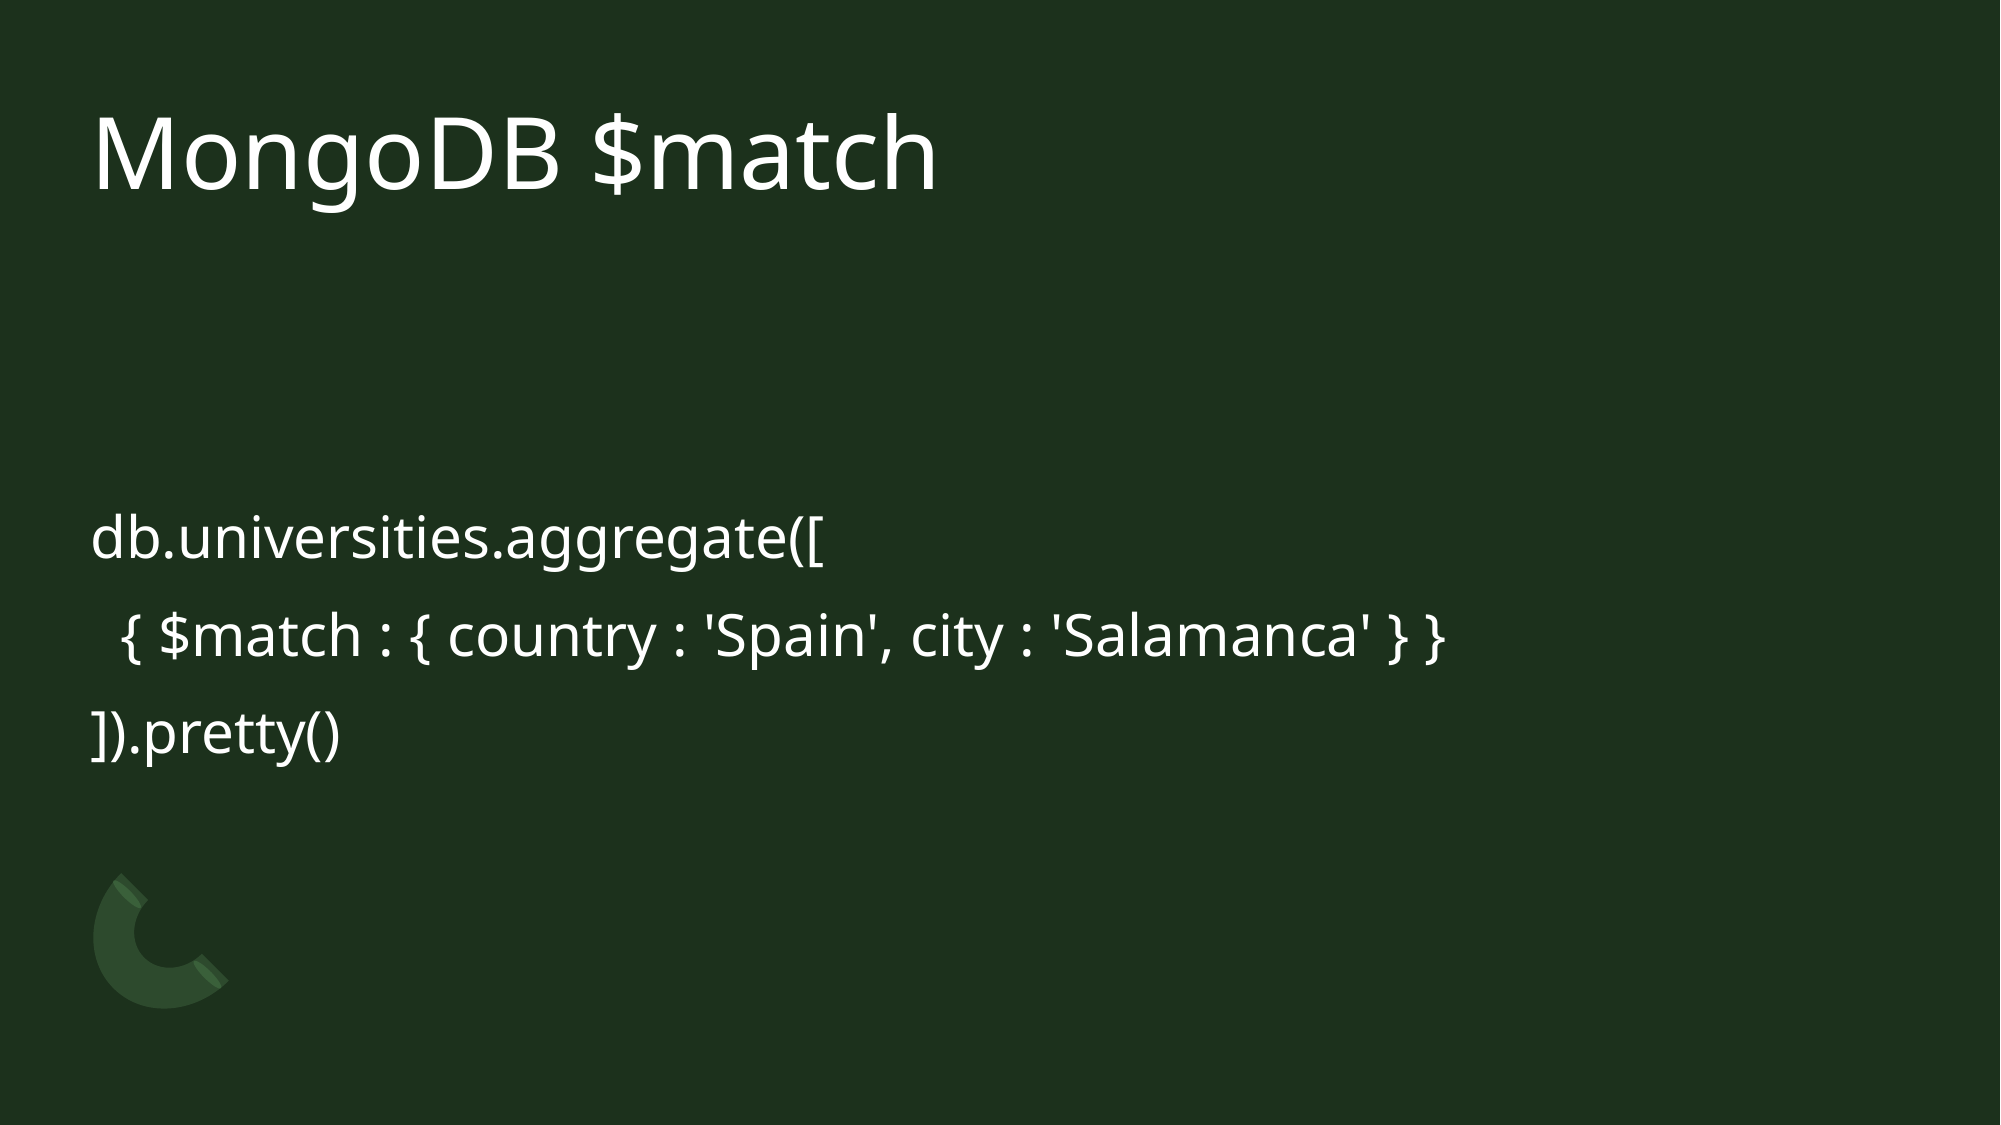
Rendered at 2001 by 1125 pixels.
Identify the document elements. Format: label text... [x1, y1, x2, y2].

title MongoDB $match [90, 90, 1910, 309]
list db.universities.aggregate([ { $match : { country : 'Spain', city : 'Salamanca' } } ]).pretty() [90, 346, 1910, 1000]
